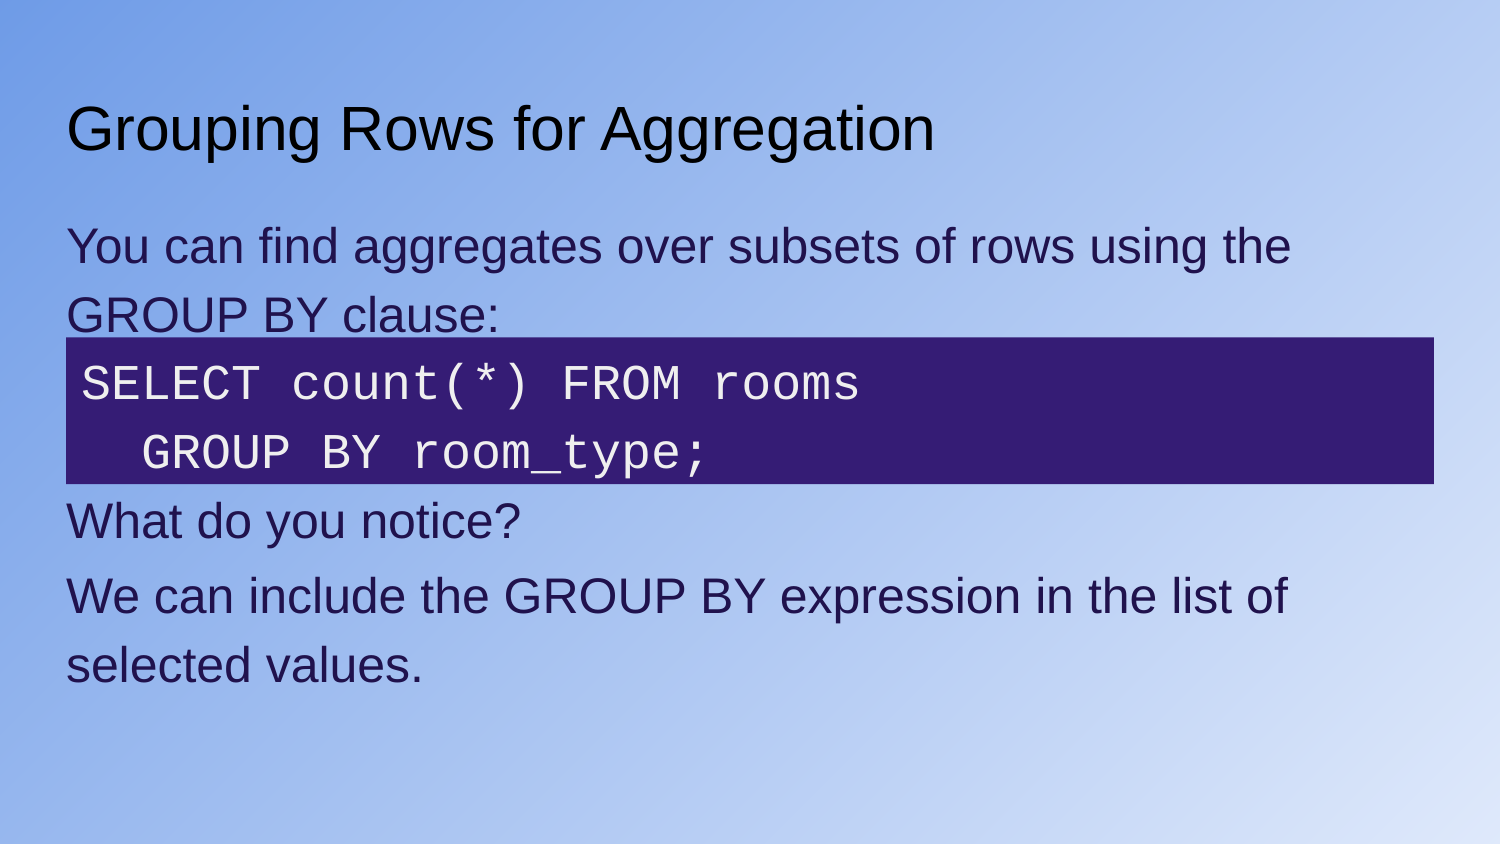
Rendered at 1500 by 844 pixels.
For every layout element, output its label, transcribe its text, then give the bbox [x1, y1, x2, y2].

list You can find aggregates over subsets of rows using the GROUP BY clause: What do you notice? [51, 189, 1449, 750]
text_box We can include the GROUP BY expression in the list of selected values. [51, 539, 1419, 701]
title Grouping Rows for Aggregation [51, 72, 1449, 167]
text_box SELECT count(*) FROM rooms GROUP BY room_type; [66, 337, 1434, 485]
